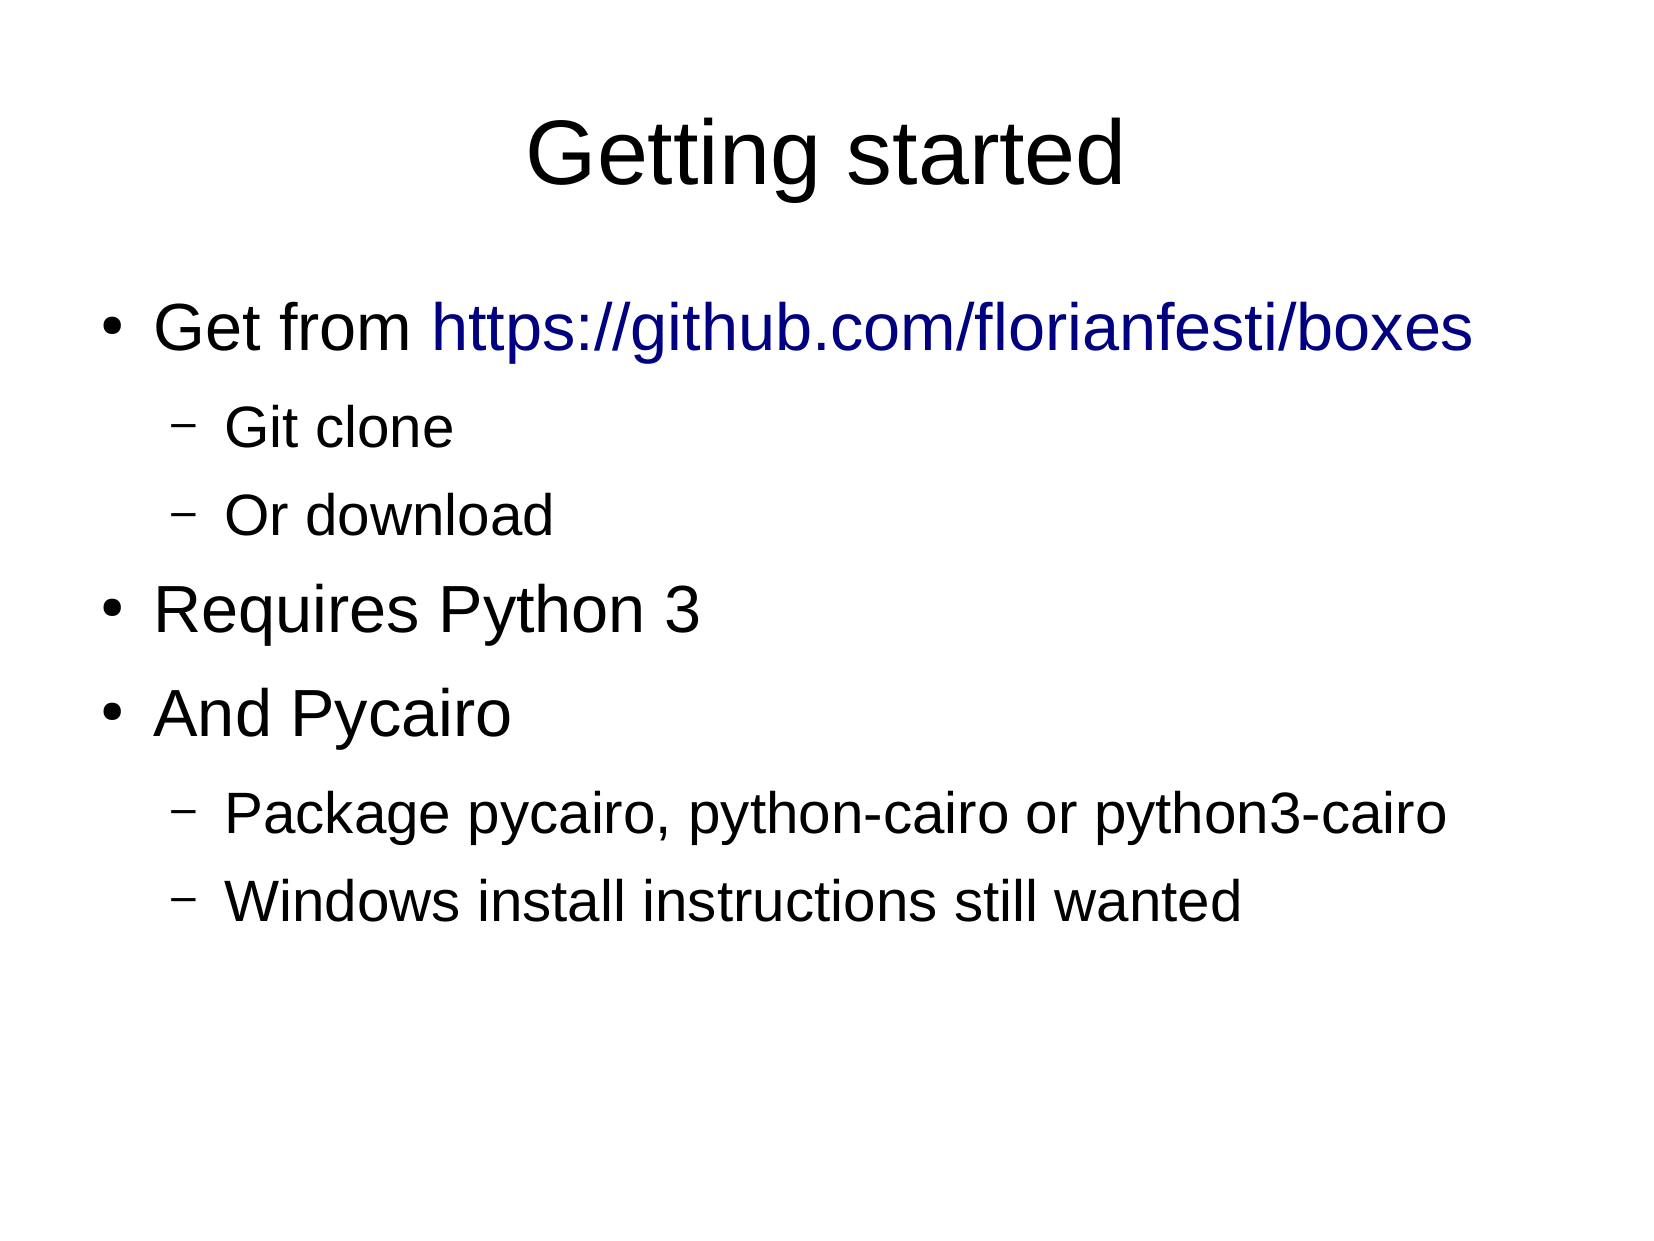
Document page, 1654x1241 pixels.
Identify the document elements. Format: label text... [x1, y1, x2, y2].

title Getting started [82, 49, 1571, 257]
list Get from https://github.com/florianfesti/boxes Git clone Or download Requires Python 3 And Pycairo Package pycairo, python-cairo or python3-cairo Windows install instructions still wanted [82, 290, 1571, 1010]
